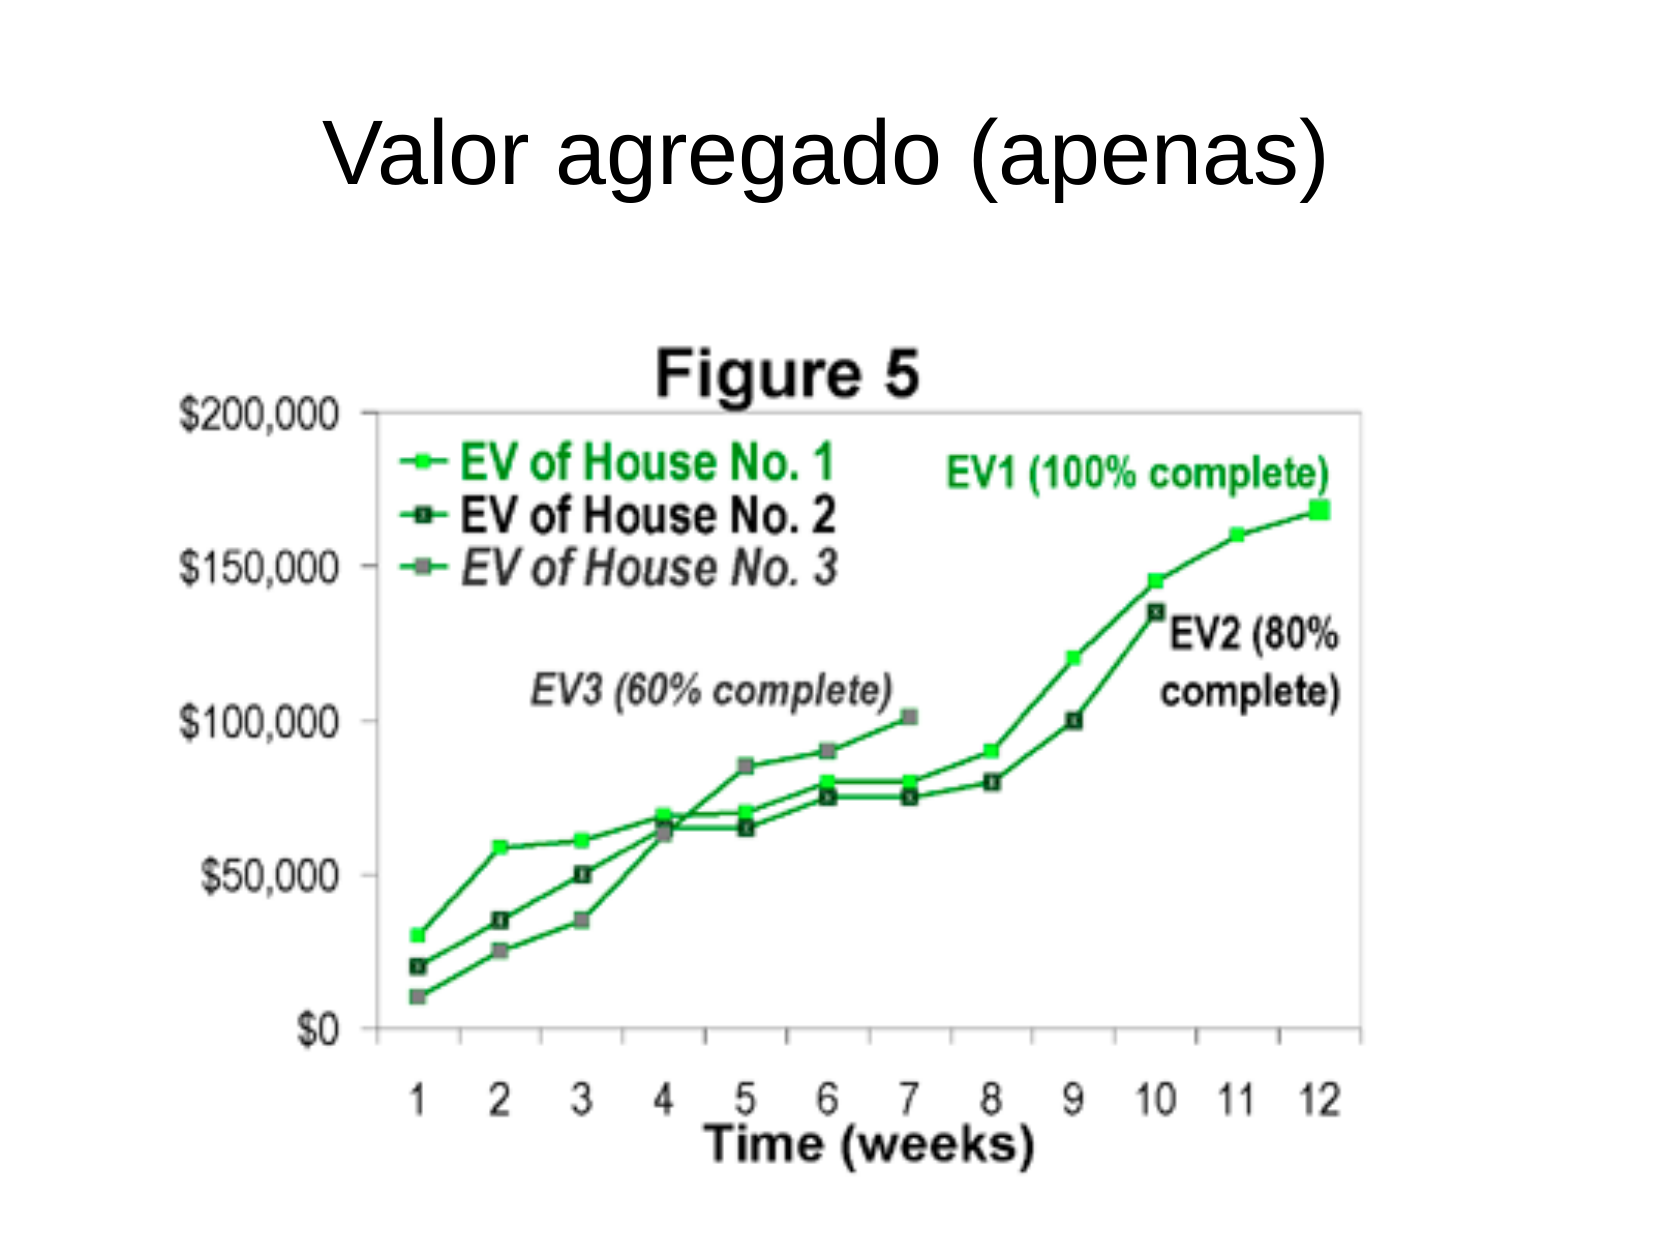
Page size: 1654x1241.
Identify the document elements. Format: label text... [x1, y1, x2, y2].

title Valor agregado (apenas) [82, 49, 1571, 257]
picture [153, 307, 1453, 1195]
